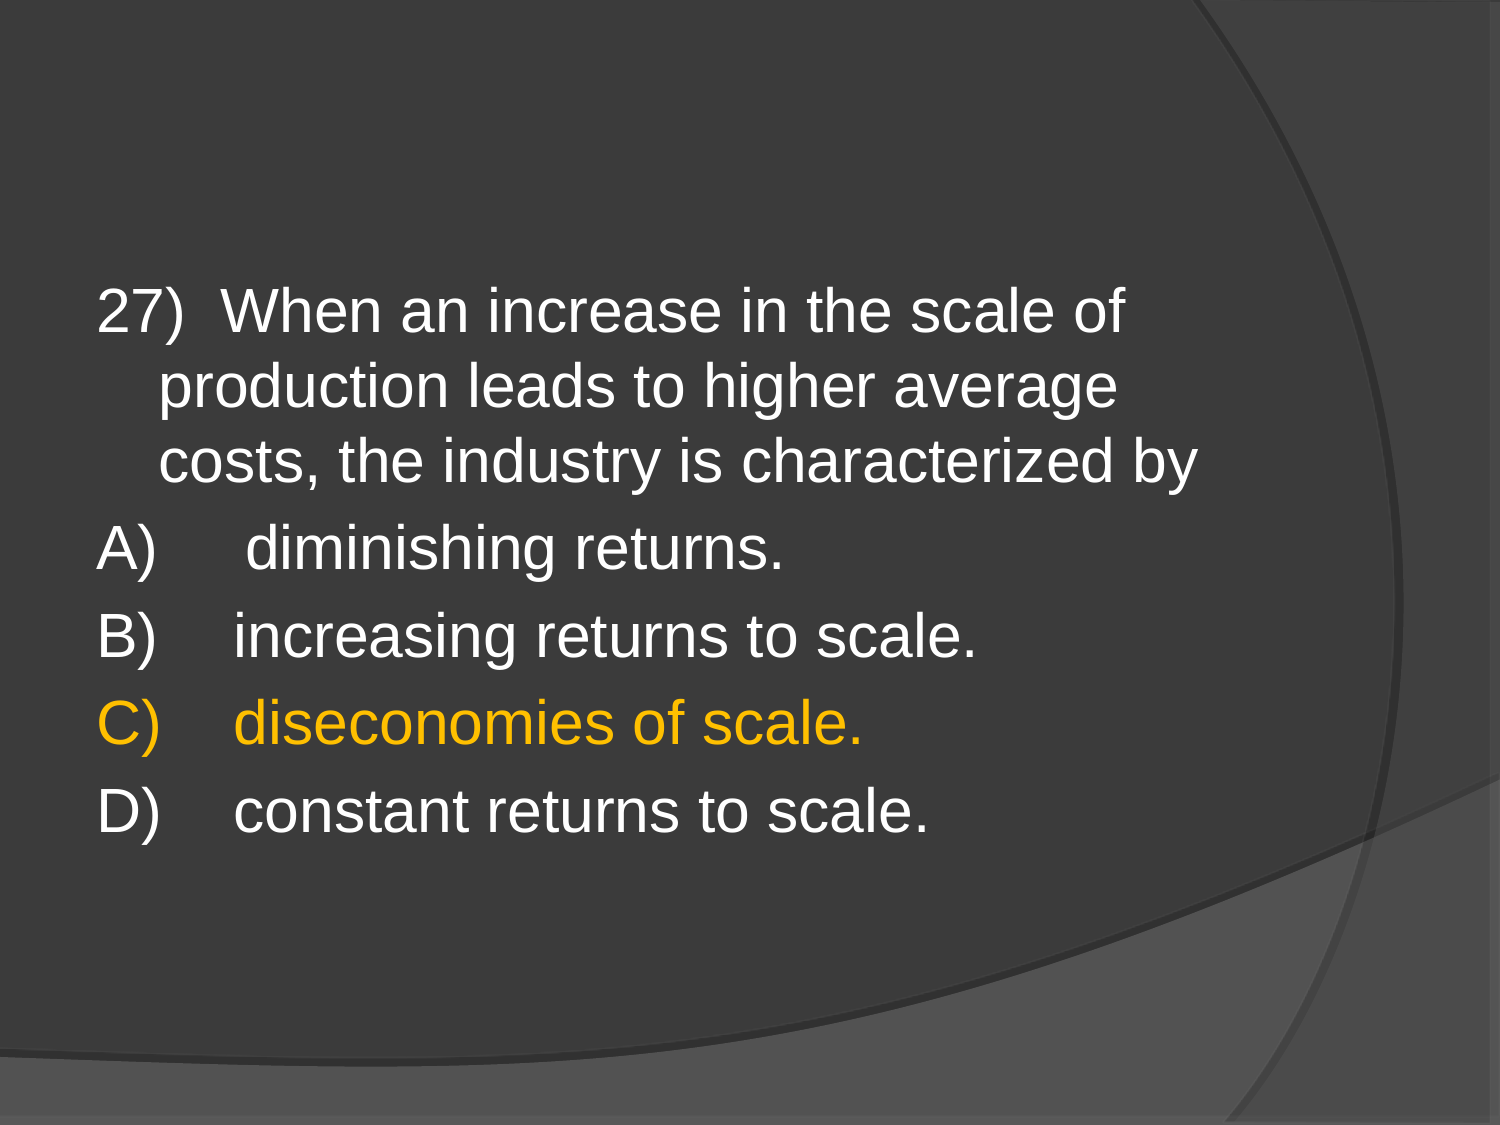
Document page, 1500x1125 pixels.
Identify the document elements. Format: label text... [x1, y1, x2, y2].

list 27) When an increase in the scale of production leads to higher average costs, the industry is characterized by A) diminishing returns. B) increasing returns to scale. C) diseconomies of scale. D) constant returns to scale. [75, 262, 1300, 1005]
